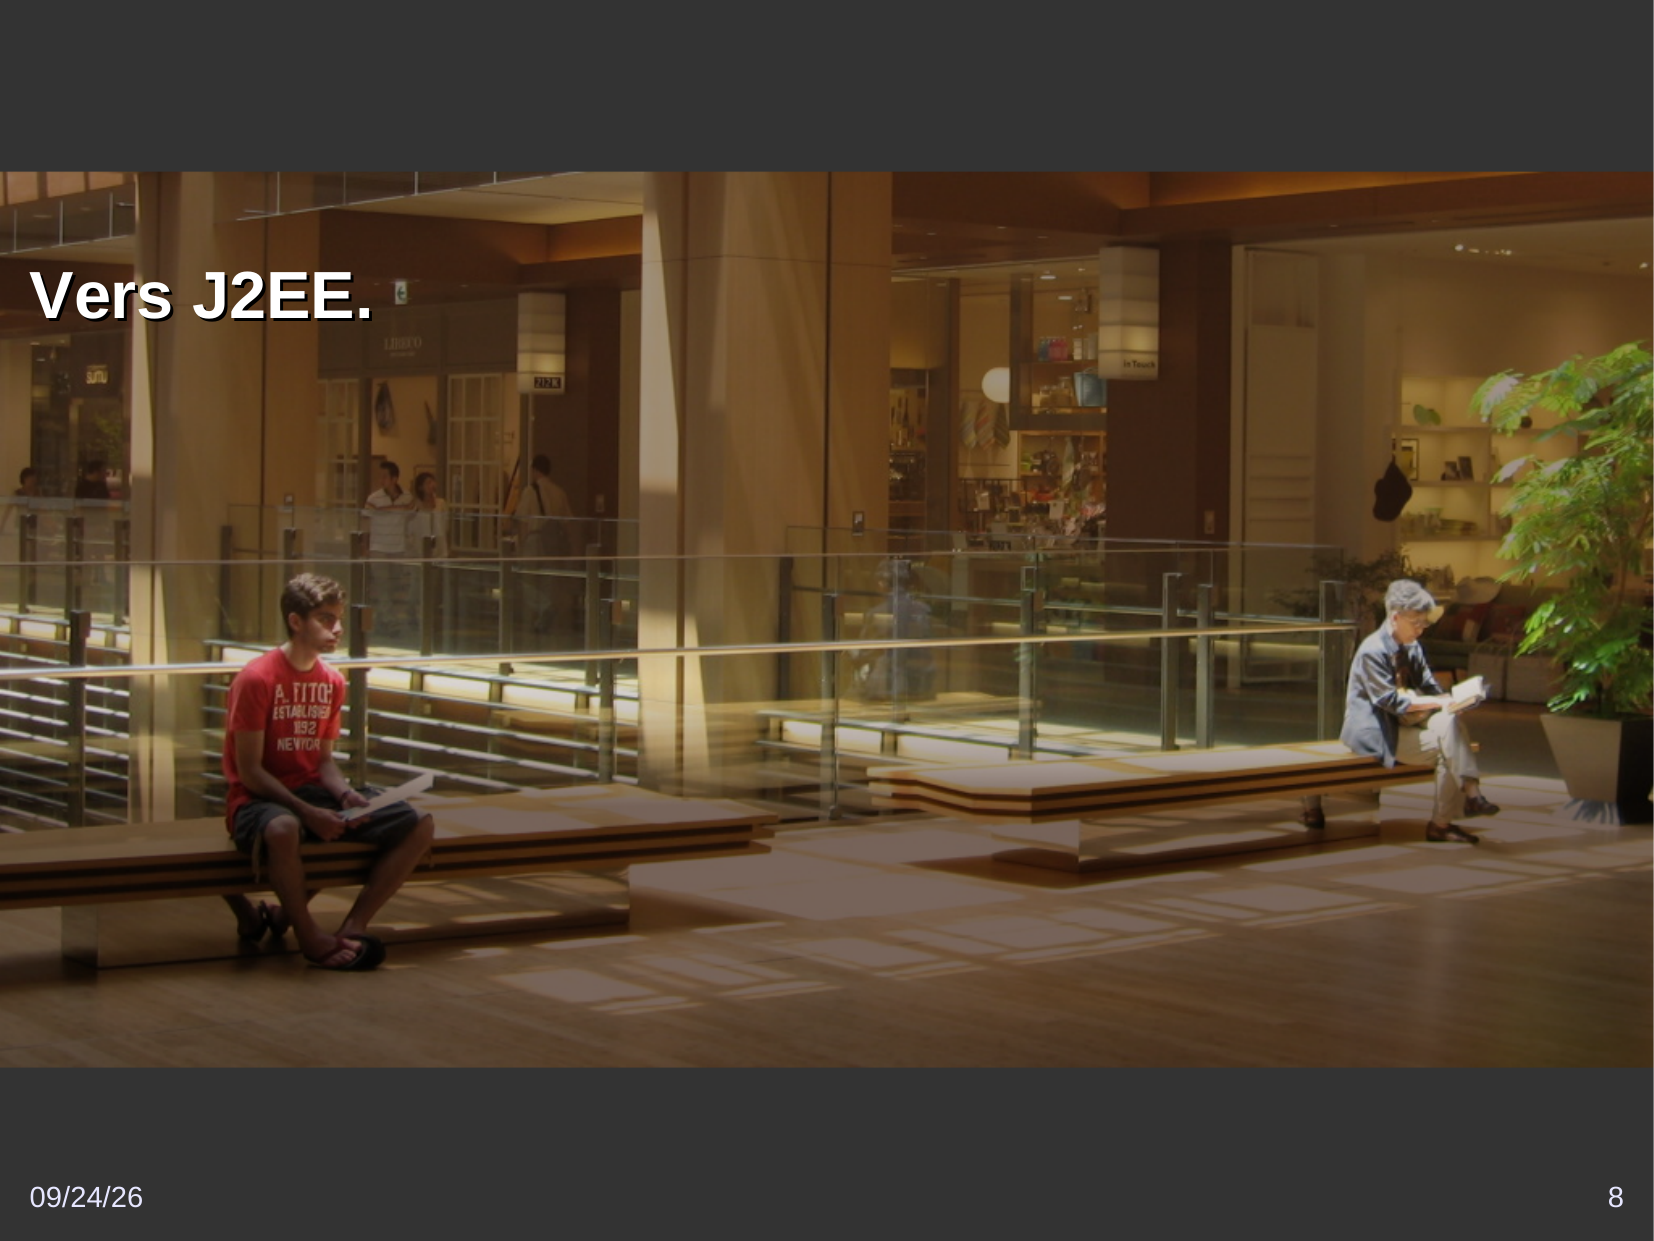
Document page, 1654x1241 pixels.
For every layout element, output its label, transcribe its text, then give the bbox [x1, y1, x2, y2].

picture [0, 0, 1654, 1241]
title Vers J2EE. [29, 206, 1506, 384]
